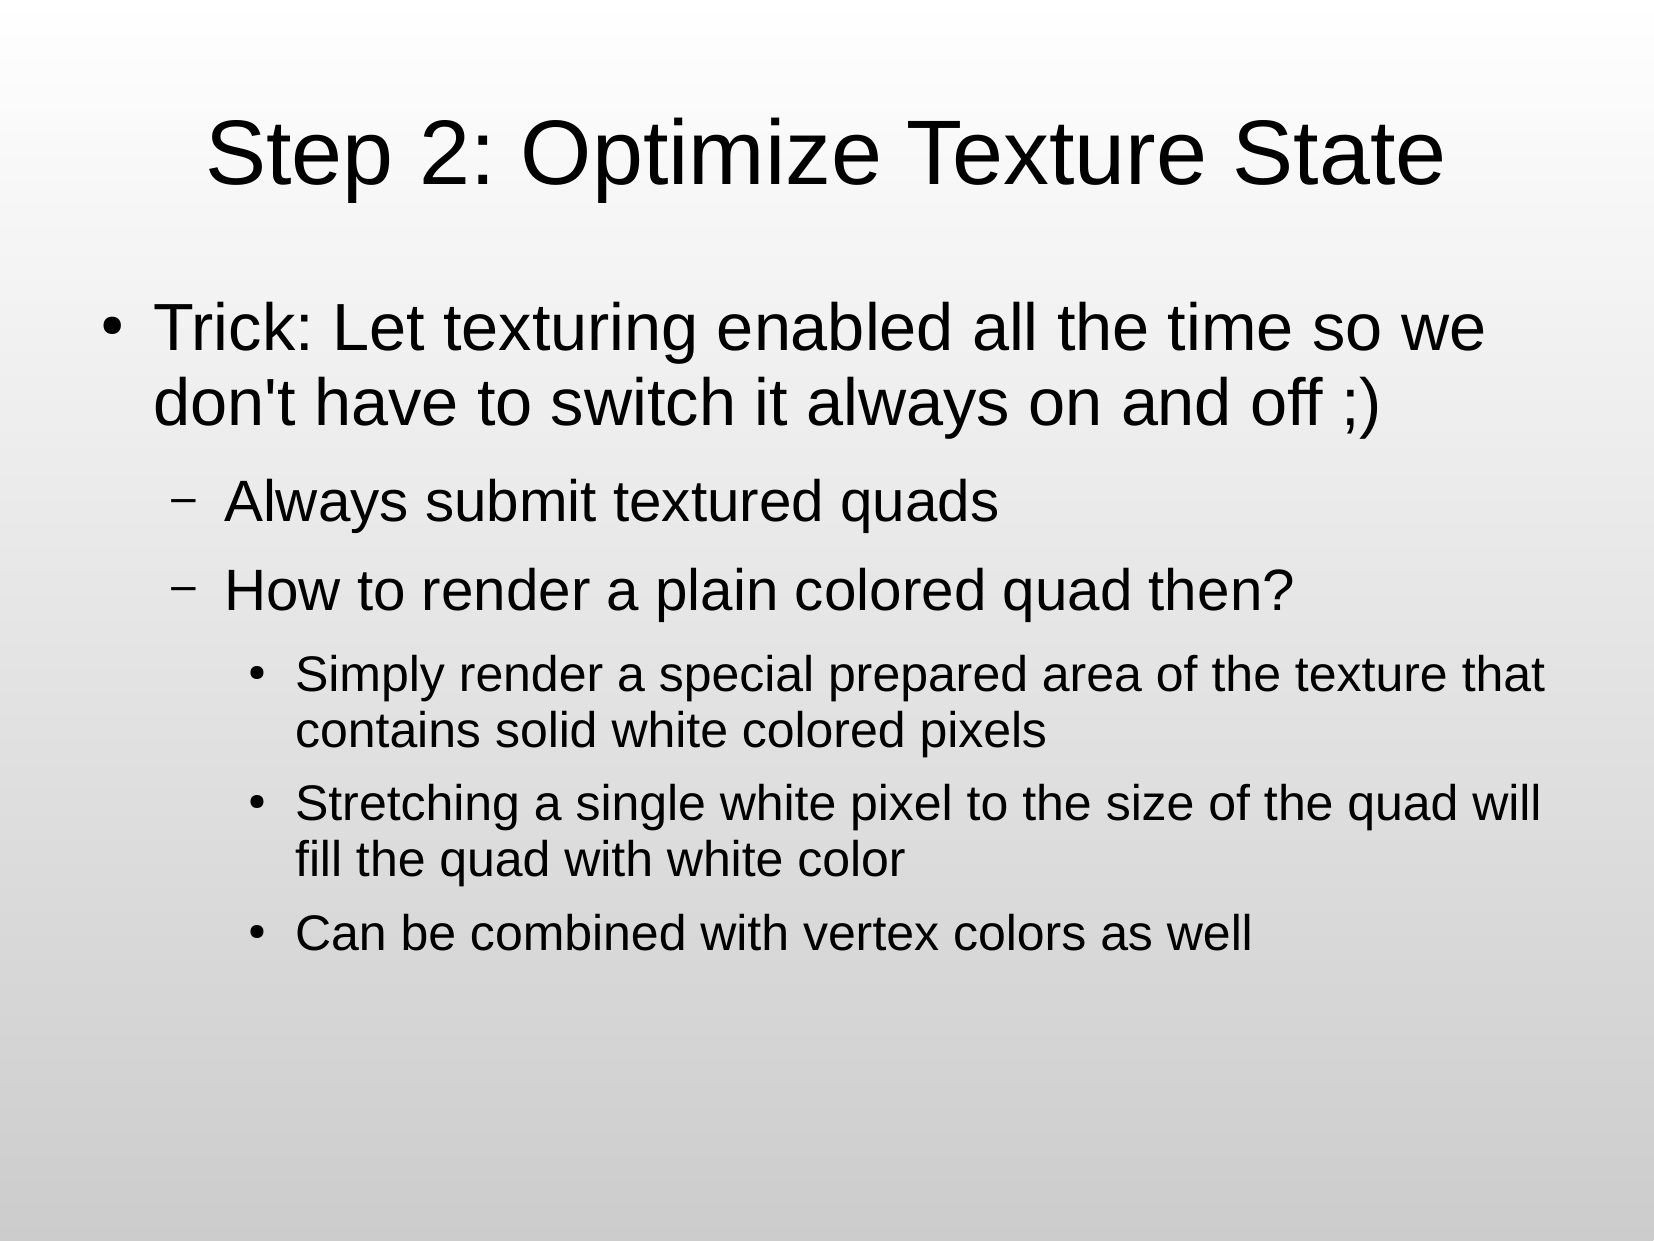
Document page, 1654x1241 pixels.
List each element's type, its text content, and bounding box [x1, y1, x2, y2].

list Trick: Let texturing enabled all the time so we don't have to switch it always on and off ;) Always submit textured quads How to render a plain colored quad then? Simply render a special prepared area of the texture that contains solid white colored pixels Stretching a single white pixel to the size of the quad will fill the quad with white color Can be combined with vertex colors as well [82, 290, 1571, 1109]
title Step 2: Optimize Texture State [82, 49, 1571, 257]
